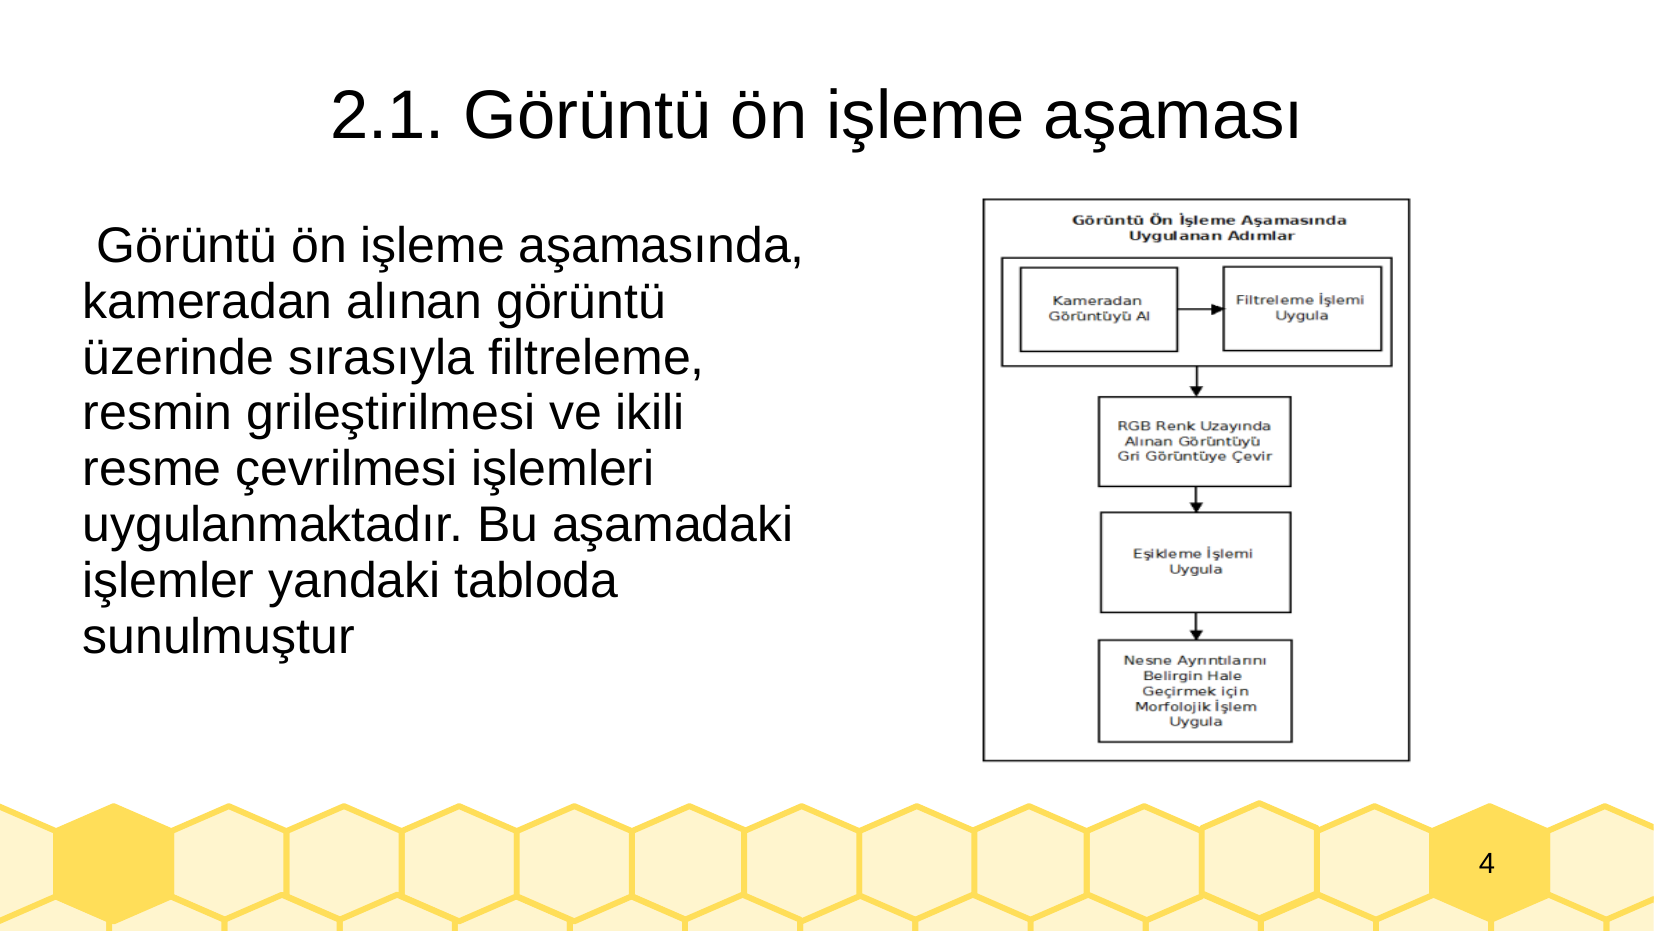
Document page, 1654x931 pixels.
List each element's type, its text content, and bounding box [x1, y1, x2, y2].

title 2.1. Görüntü ön işleme aşaması [82, 37, 1571, 193]
picture [944, 192, 1447, 769]
list Görüntü ön işleme aşamasında, kameradan alınan görüntü üzerinde sırasıyla filtreleme, resmin grileştirilmesi ve ikili resme çevrilmesi işlemleri uygulanmaktadır. Bu aşamadaki işlemler yandaki tabloda sunulmuştur [82, 217, 809, 758]
